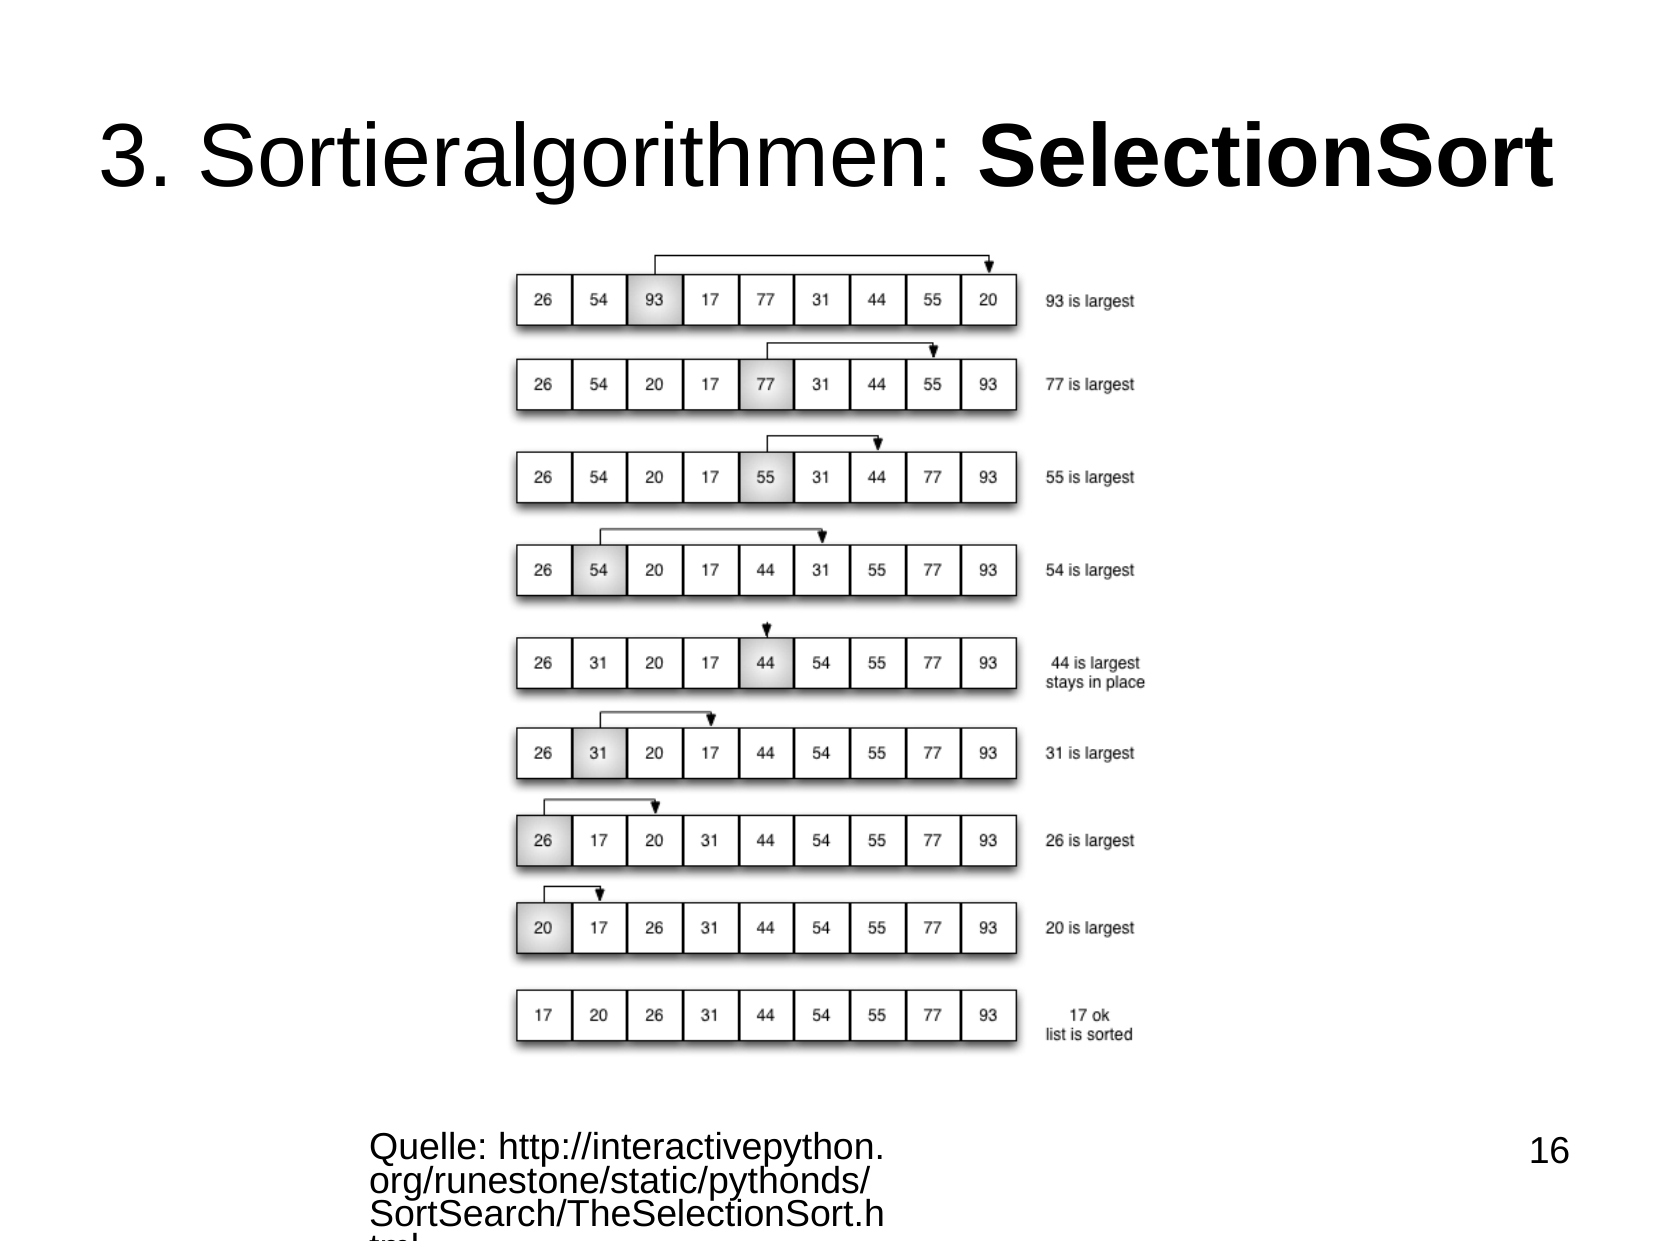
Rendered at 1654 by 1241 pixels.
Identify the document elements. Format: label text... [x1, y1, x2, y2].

title 3. Sortieralgorithmen: SelectionSort [82, 49, 1571, 257]
picture [489, 240, 1165, 1073]
